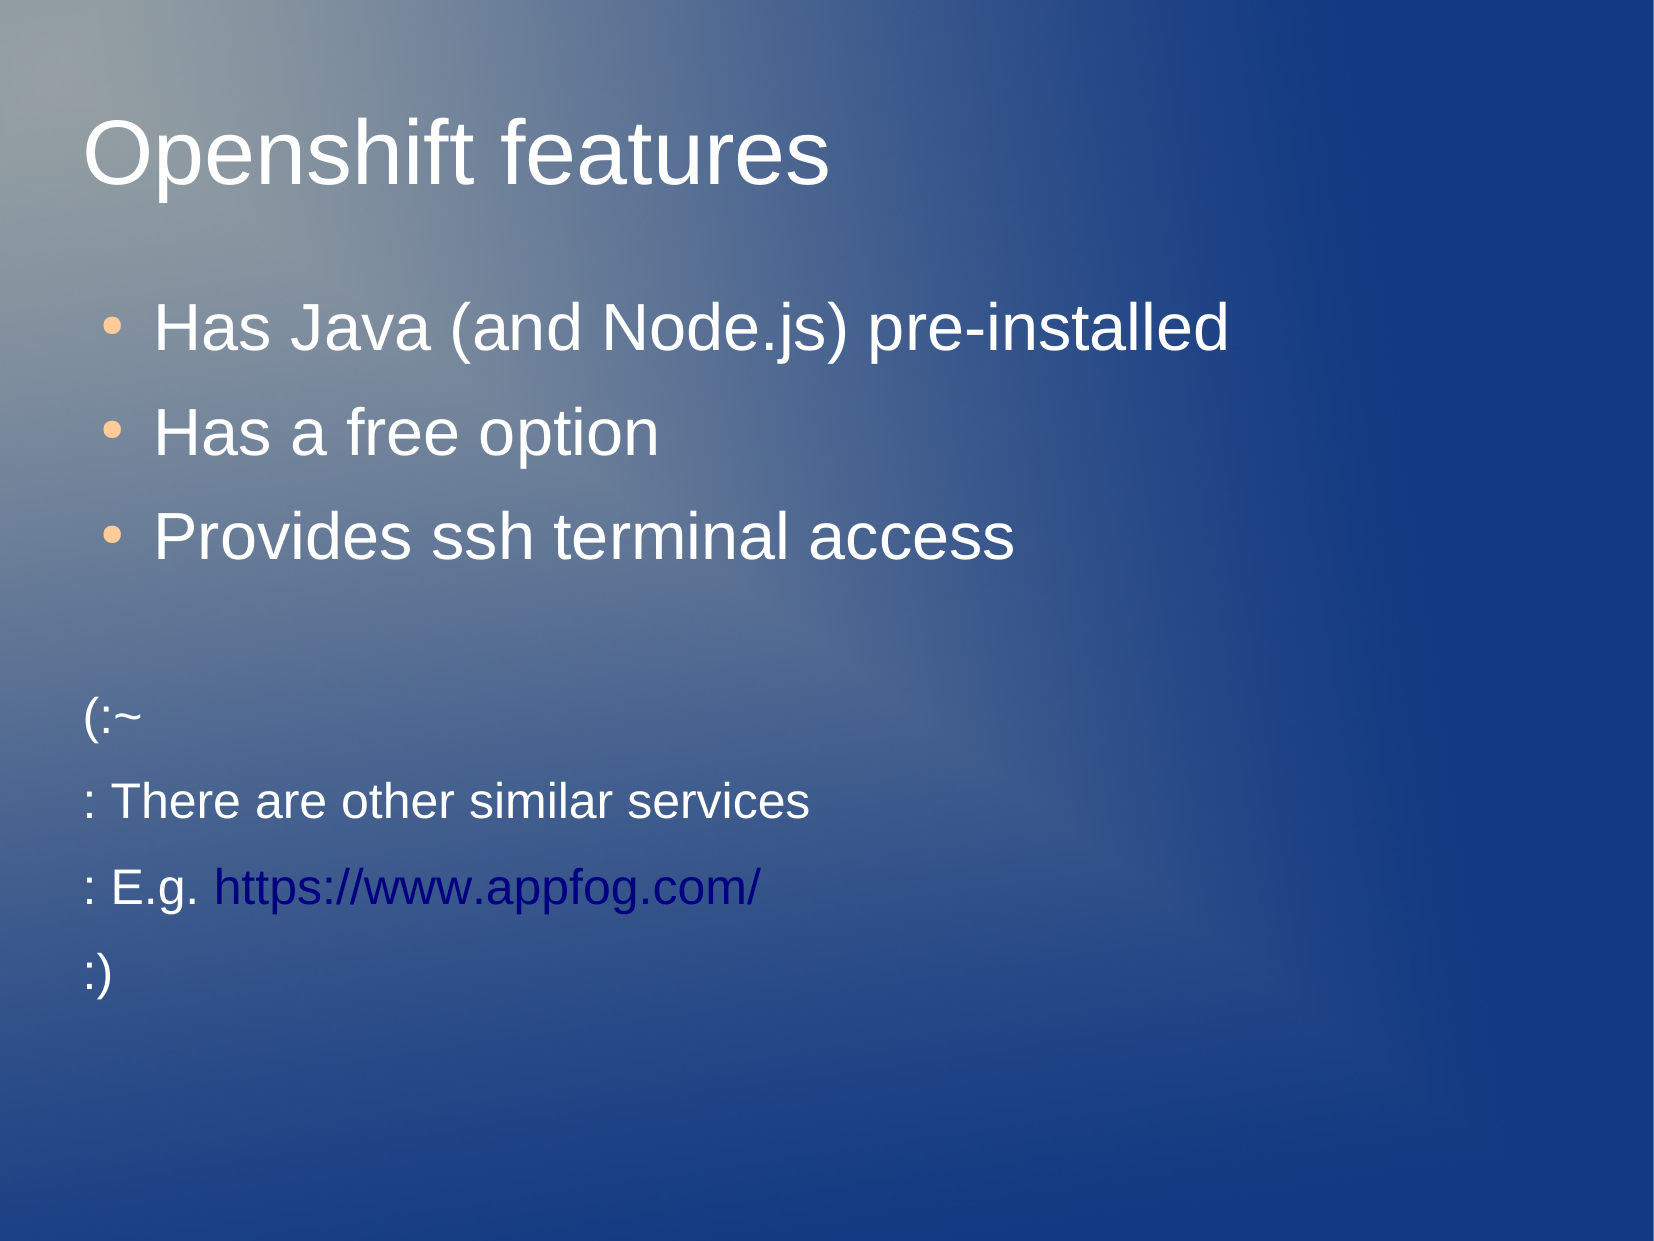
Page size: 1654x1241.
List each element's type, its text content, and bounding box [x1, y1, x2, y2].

title Openshift features [82, 56, 1571, 250]
picture [0, 0, 1654, 1241]
list Has Java (and Node.js) pre-installed Has a free option Provides ssh terminal access (:~ : There are other similar services : E.g. https://www.appfog.com/ :) [82, 290, 1571, 1094]
